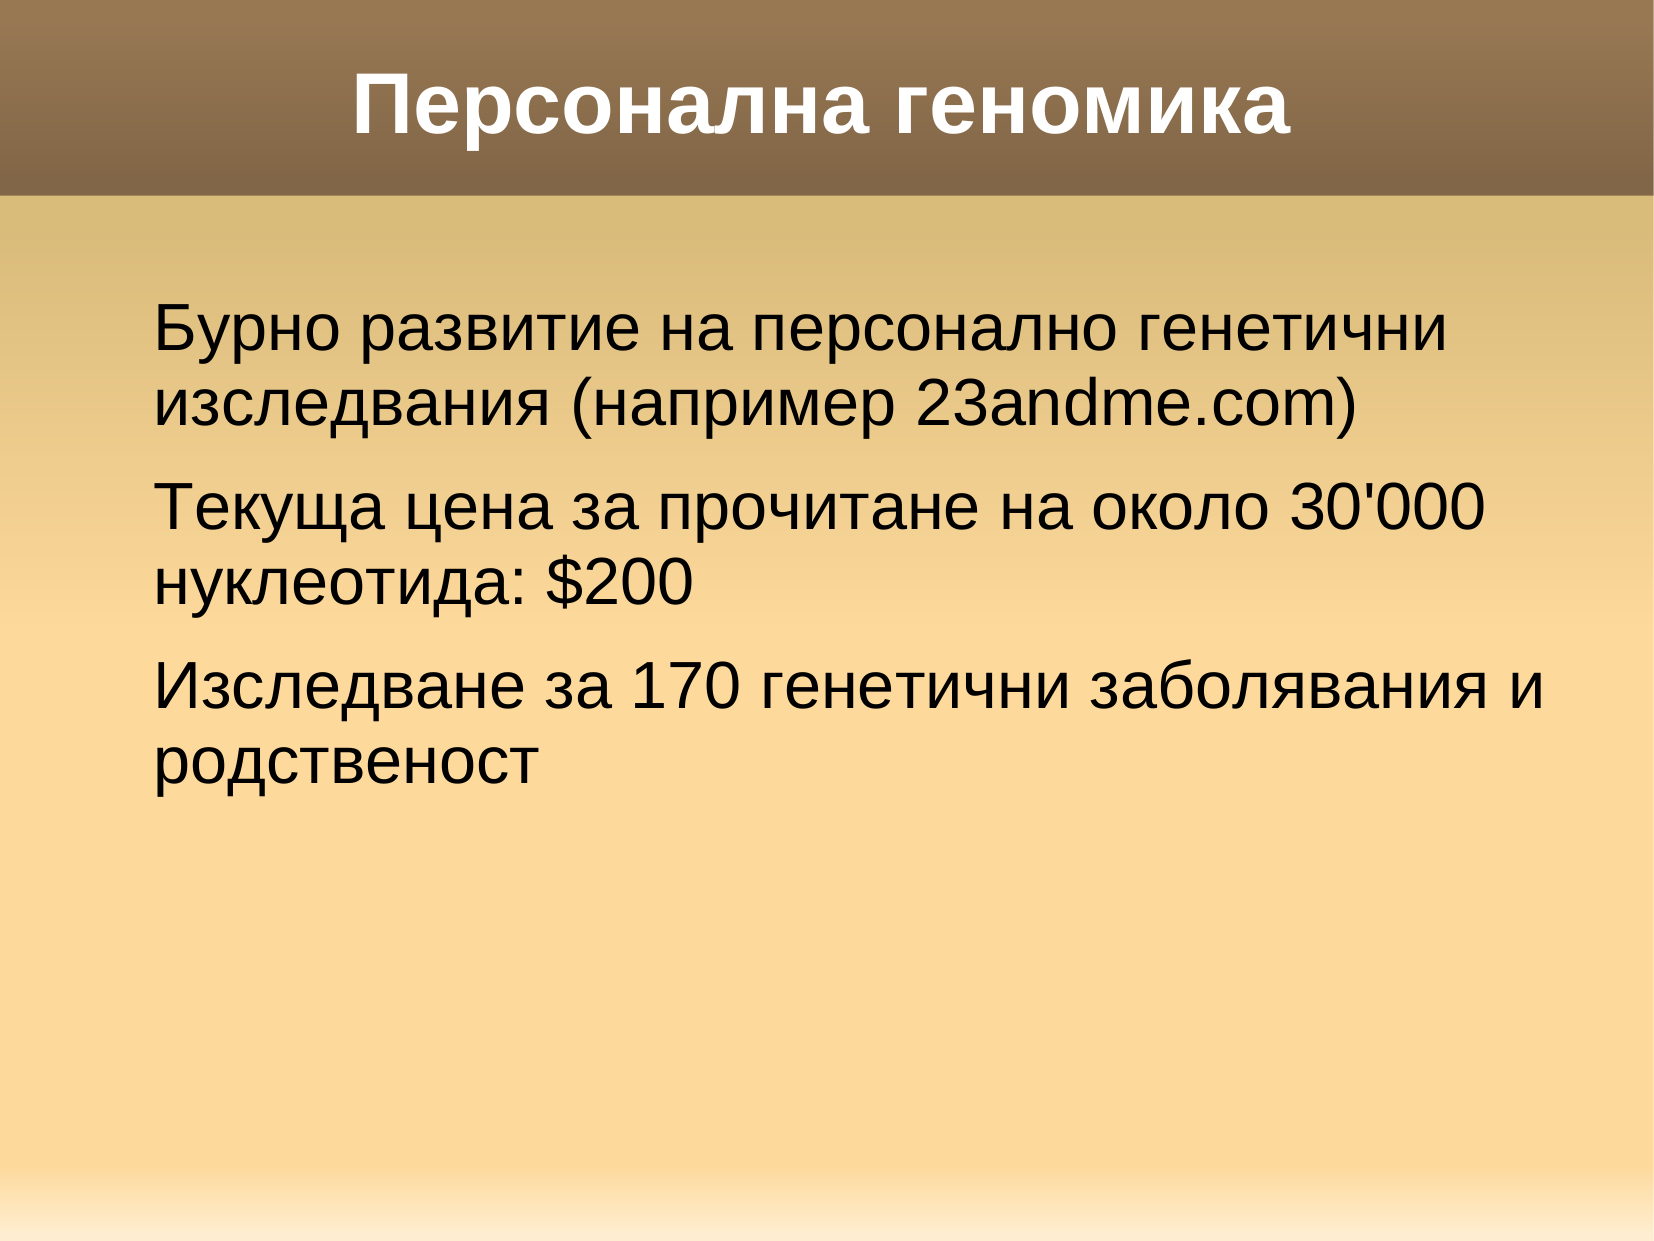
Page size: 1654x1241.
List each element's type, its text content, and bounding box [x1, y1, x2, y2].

picture [0, 0, 1654, 1241]
list Бурно развитие на персонално генетични изследвания (например 23andme.com) Текуща цена за прочитане на около 30'000 нуклеотида: $200 Изследване за 170 генетични заболявания и родственост [82, 290, 1571, 1109]
title Персонална геномика [76, 0, 1565, 208]
